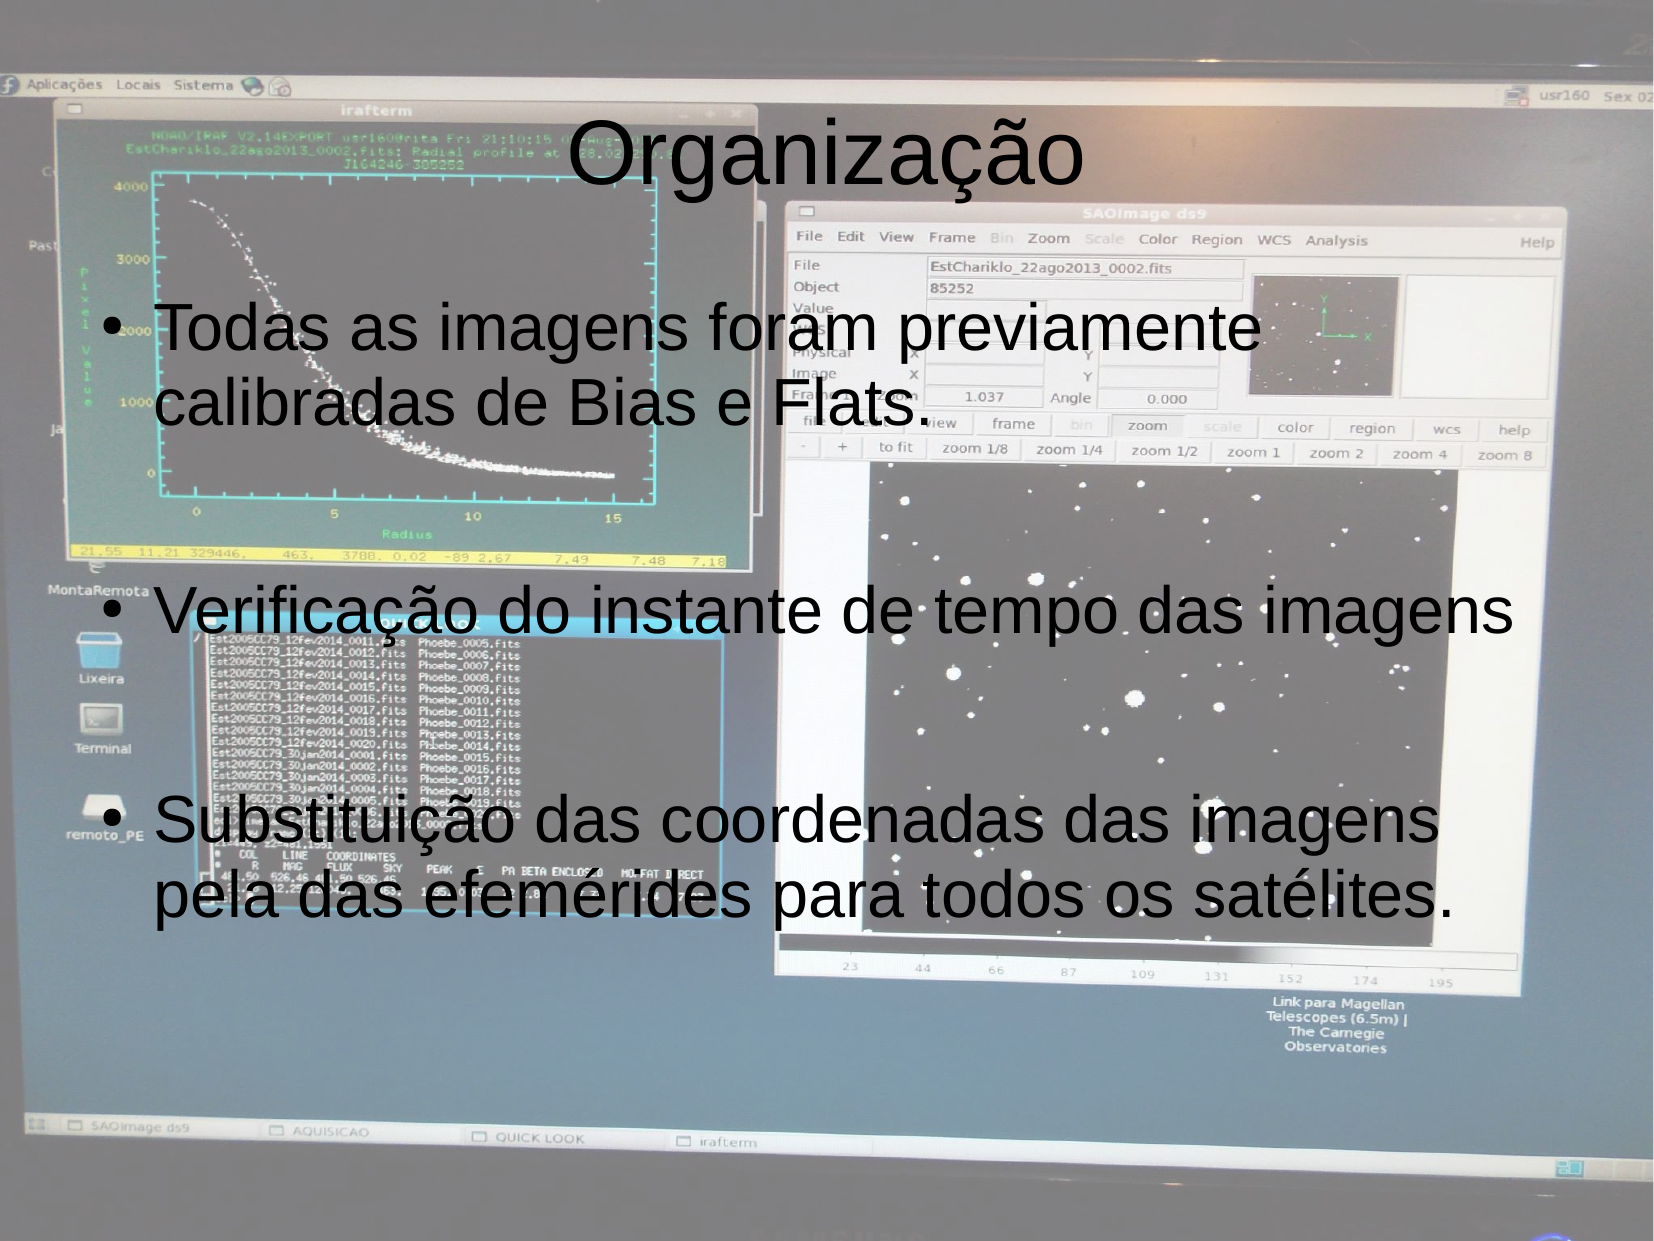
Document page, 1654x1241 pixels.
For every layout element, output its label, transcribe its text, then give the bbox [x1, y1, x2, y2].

title Organização [82, 49, 1571, 257]
picture [0, 0, 1654, 1241]
list Todas as imagens foram previamente calibradas de Bias e Flats. Verificação do instante de tempo das imagens Substituição das coordenadas das imagens pela das efemérides para todos os satélites. [82, 290, 1538, 1010]
